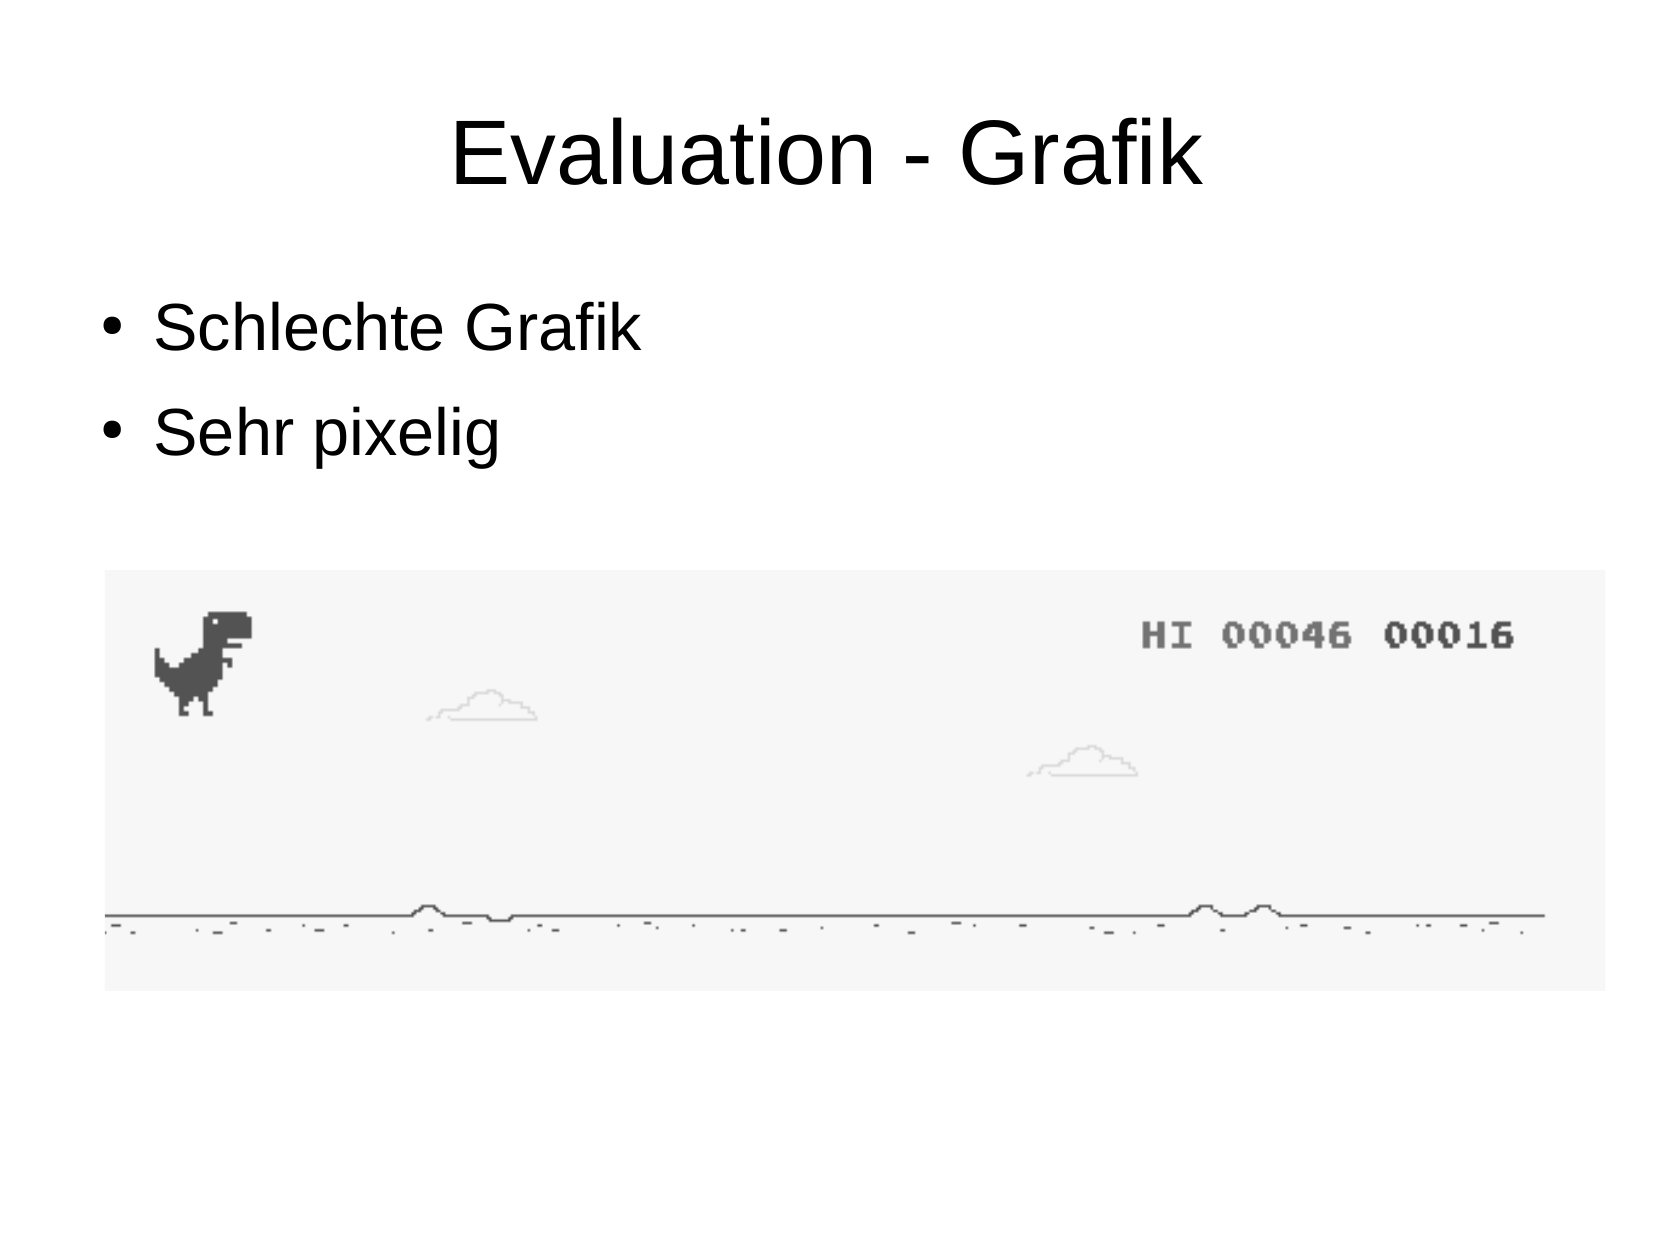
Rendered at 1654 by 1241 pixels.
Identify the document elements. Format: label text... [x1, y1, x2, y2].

picture [104, 570, 1606, 991]
list Schlechte Grafik Sehr pixelig [82, 290, 1571, 1010]
title Evaluation - Grafik [82, 49, 1571, 257]
